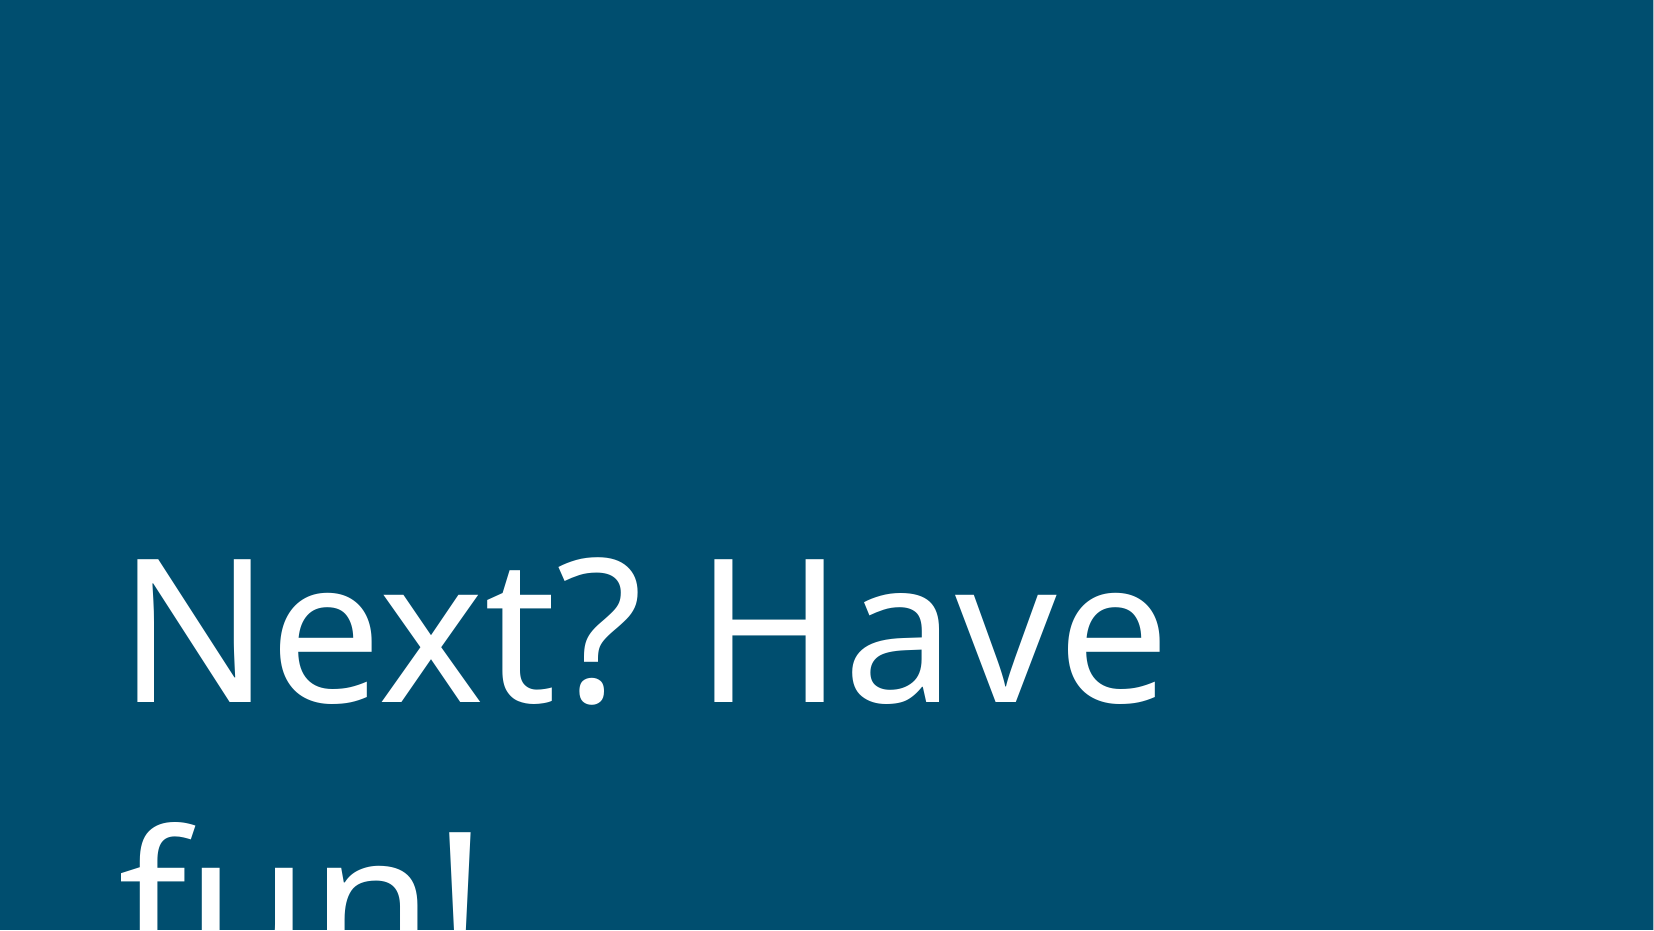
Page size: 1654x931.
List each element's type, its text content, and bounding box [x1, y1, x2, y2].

text_box Next? Have fun! [103, 481, 1551, 733]
